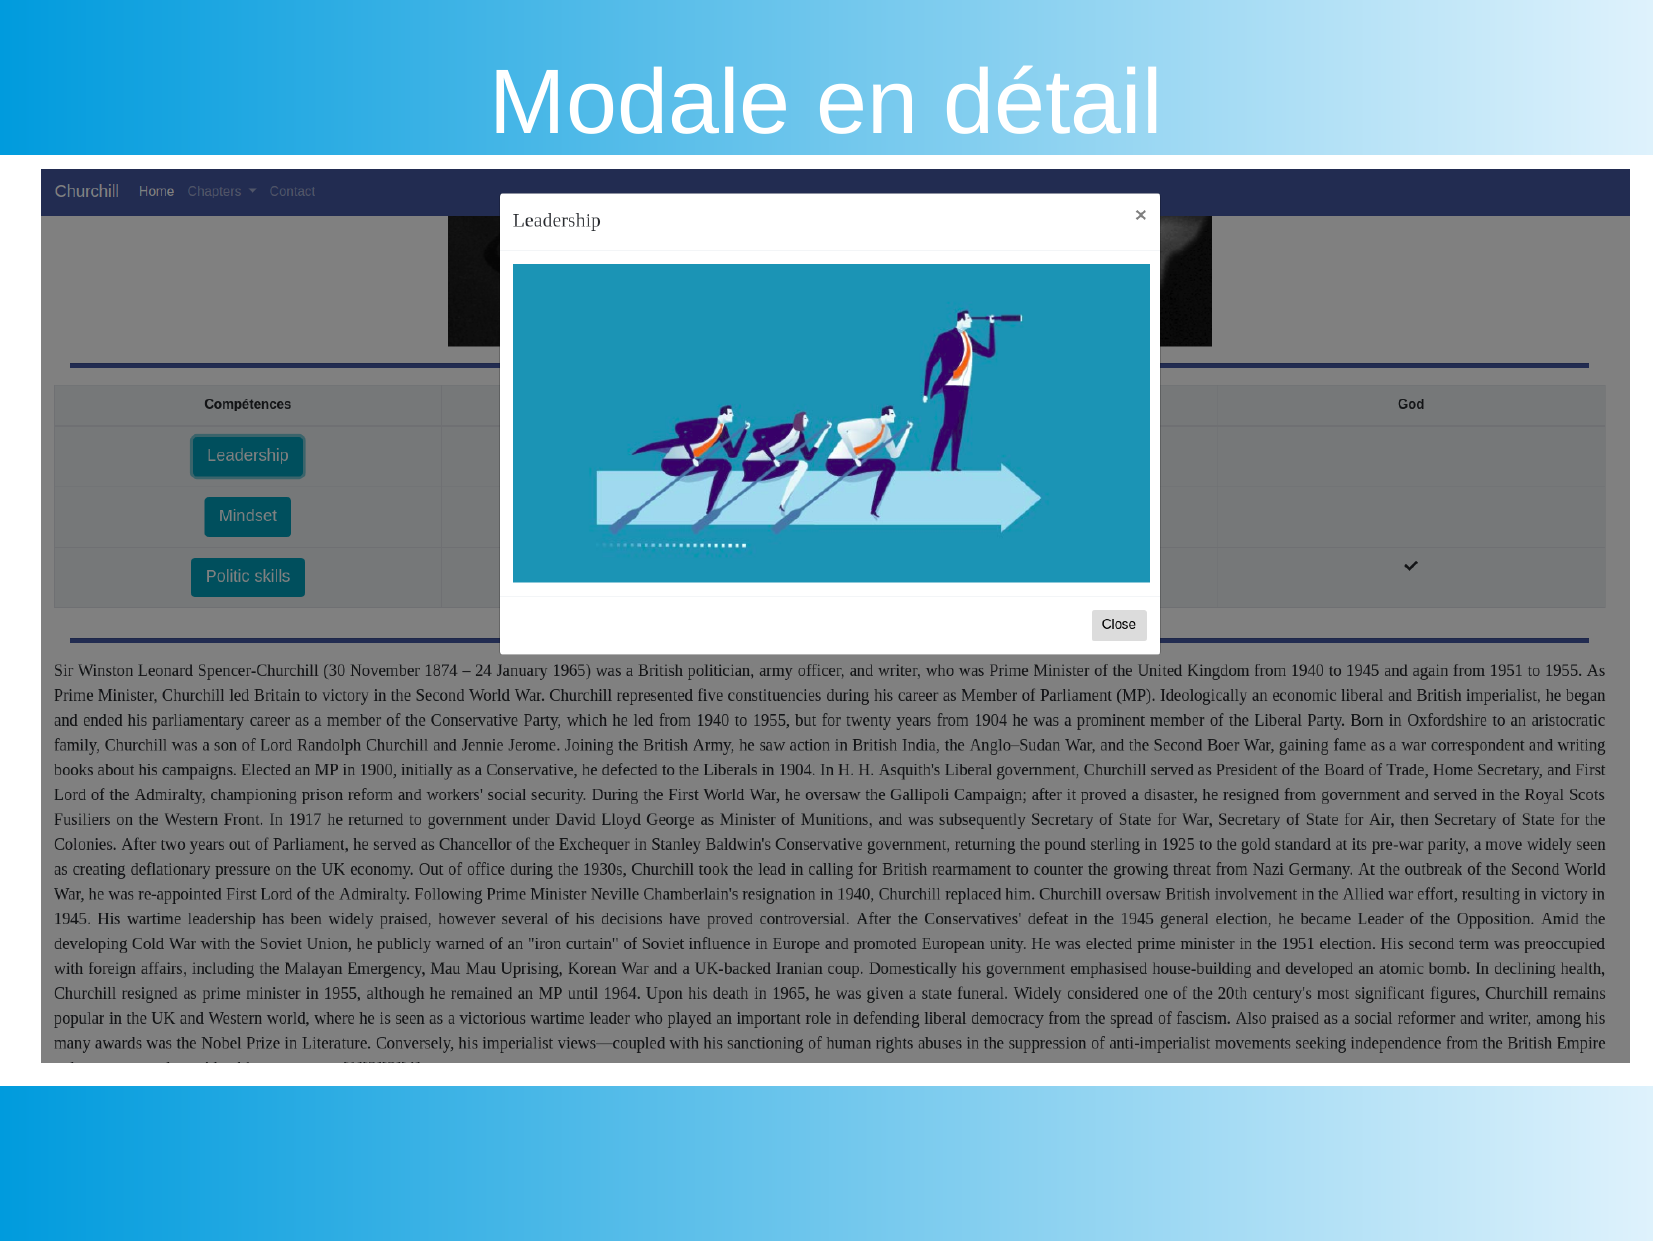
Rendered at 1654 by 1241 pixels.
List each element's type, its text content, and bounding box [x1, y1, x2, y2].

picture [41, 169, 1630, 1063]
title Modale en détail [82, 49, 1571, 155]
